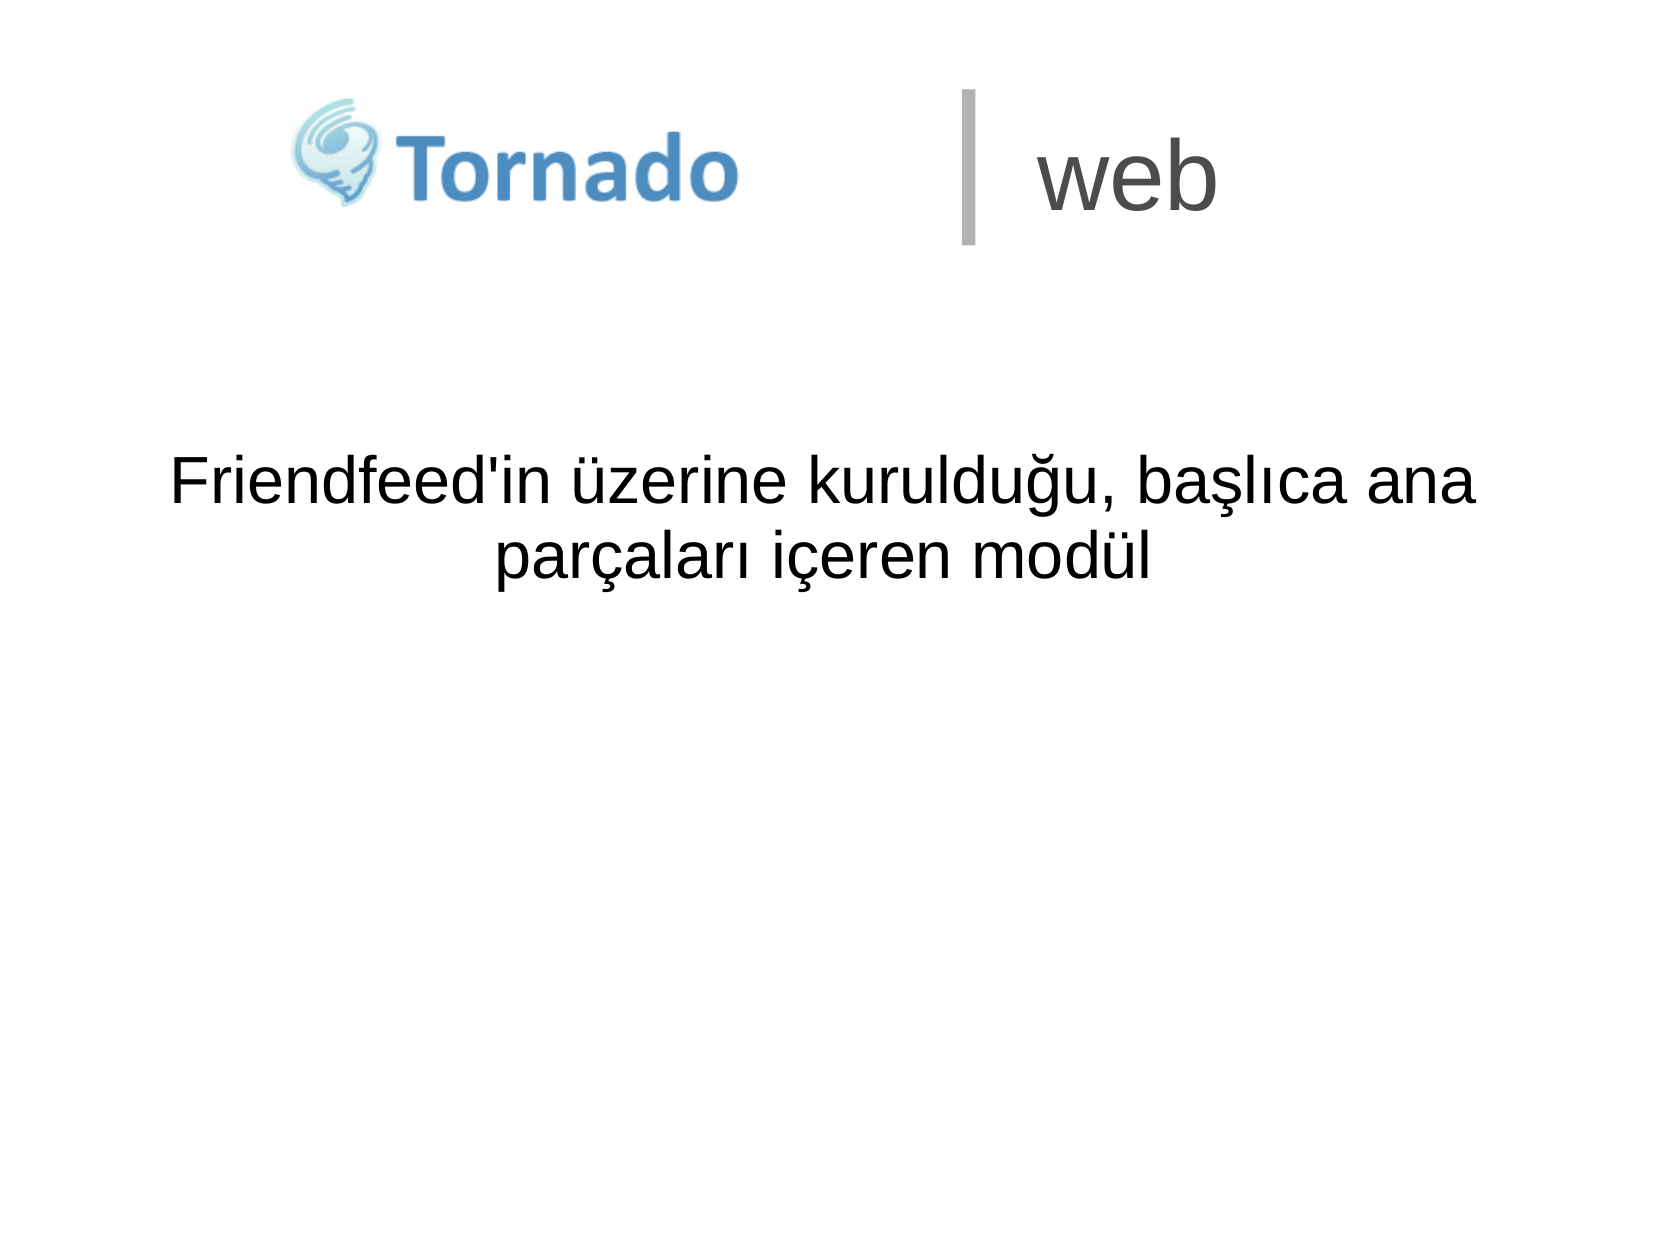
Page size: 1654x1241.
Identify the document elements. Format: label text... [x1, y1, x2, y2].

list [838, 295, 1642, 1114]
title [82, 49, 1571, 257]
text_box | web [804, 59, 1365, 296]
list Friendfeed'in üzerine kurulduğu, başlıca ana parçaları içeren modül [82, 442, 838, 709]
picture [291, 94, 739, 207]
